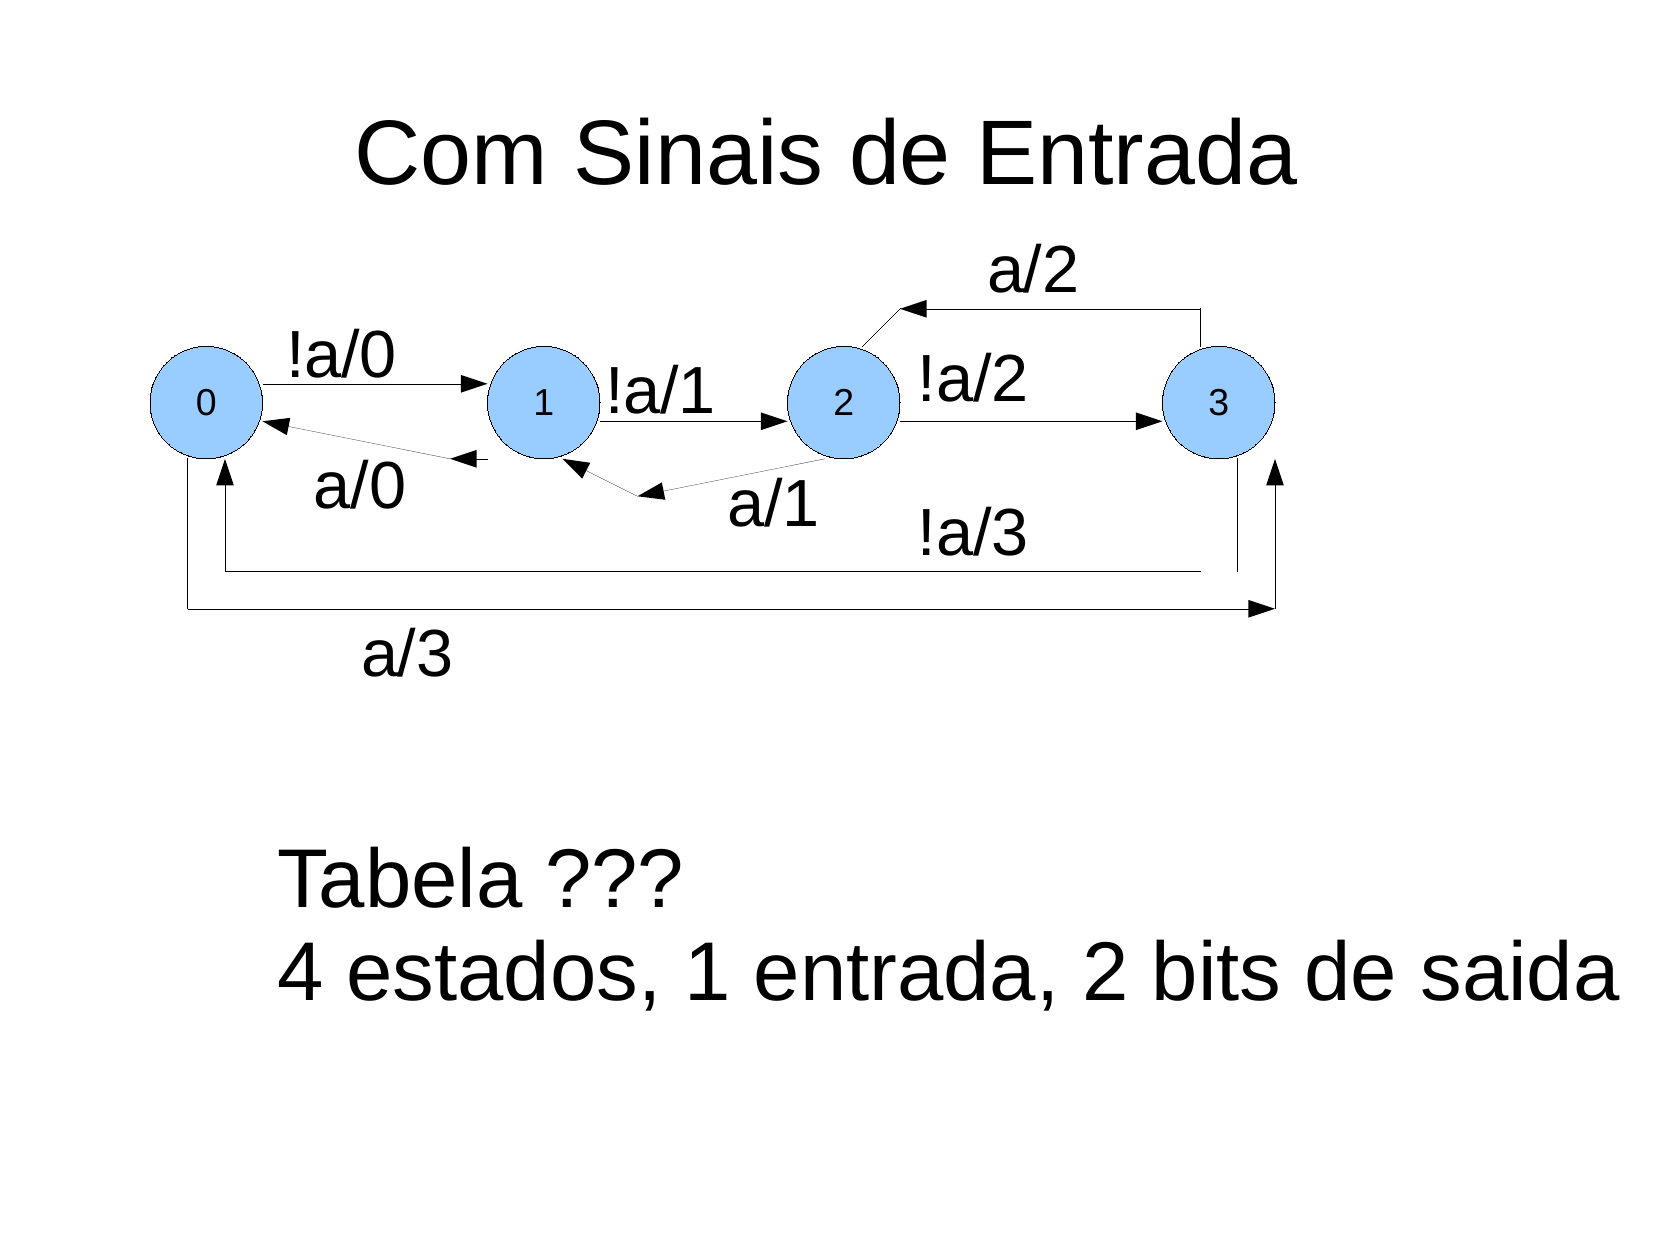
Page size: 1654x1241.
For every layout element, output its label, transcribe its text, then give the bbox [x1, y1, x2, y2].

text_box !a/2 [903, 333, 1045, 424]
text_box 2 [787, 346, 901, 459]
text_box a/3 [346, 608, 470, 699]
text_box a/1 [712, 458, 836, 549]
text_box 0 [150, 346, 263, 459]
text_box a/0 [299, 441, 422, 531]
text_box !a/1 [590, 345, 732, 435]
text_box 1 [487, 346, 590, 459]
text_box !a/0 [271, 309, 413, 400]
text_box !a/3 [903, 487, 1045, 577]
text_box Tabela ??? 4 estados, 1 entrada, 2 bits de saida [262, 825, 1636, 1026]
text_box 3 [1162, 346, 1276, 459]
title Com Sinais de Entrada [82, 49, 1571, 257]
text_box a/2 [972, 225, 1096, 315]
